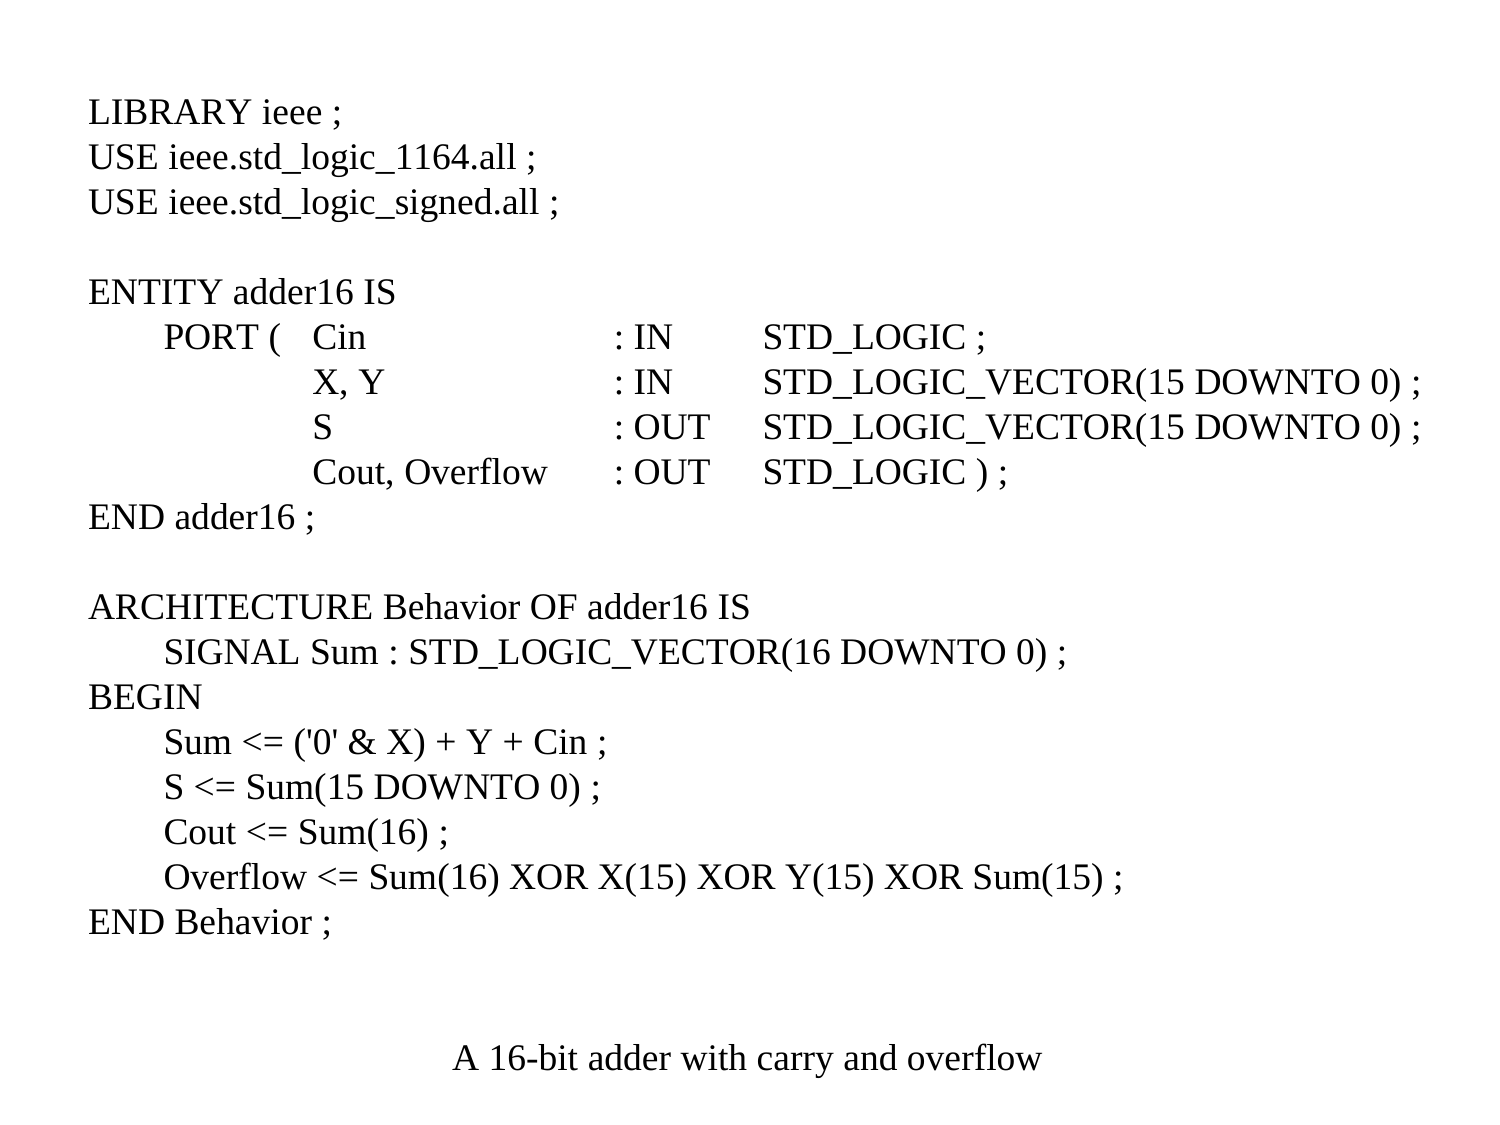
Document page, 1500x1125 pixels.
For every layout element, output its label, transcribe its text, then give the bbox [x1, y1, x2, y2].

text_box A 16-bit adder with carry and overflow [118, 1025, 1377, 1101]
text_box LIBRARY ieee ; USE ieee.std_logic_1164.all ; USE ieee.std_logic_signed.all ; ENTITY adder16 IS PORT ( Cin : IN STD_LOGIC ; X, Y : IN STD_LOGIC_VECTOR(15 DOWNTO 0) ; S : OUT STD_LOGIC_VECTOR(15 DOWNTO 0) ; Cout, Overflow : OUT STD_LOGIC ) ; END adder16 ; ARCHITECTURE Behavior OF adder16 IS SIGNAL Sum : STD_LOGIC_VECTOR(16 DOWNTO 0) ; BEGIN Sum <= ('0' & X) + Y + Cin ; S <= Sum(15 DOWNTO 0) ; Cout <= Sum(16) ; Overflow <= Sum(16) XOR X(15) XOR Y(15) XOR Sum(15) ; END Behavior ; [73, 79, 1437, 950]
